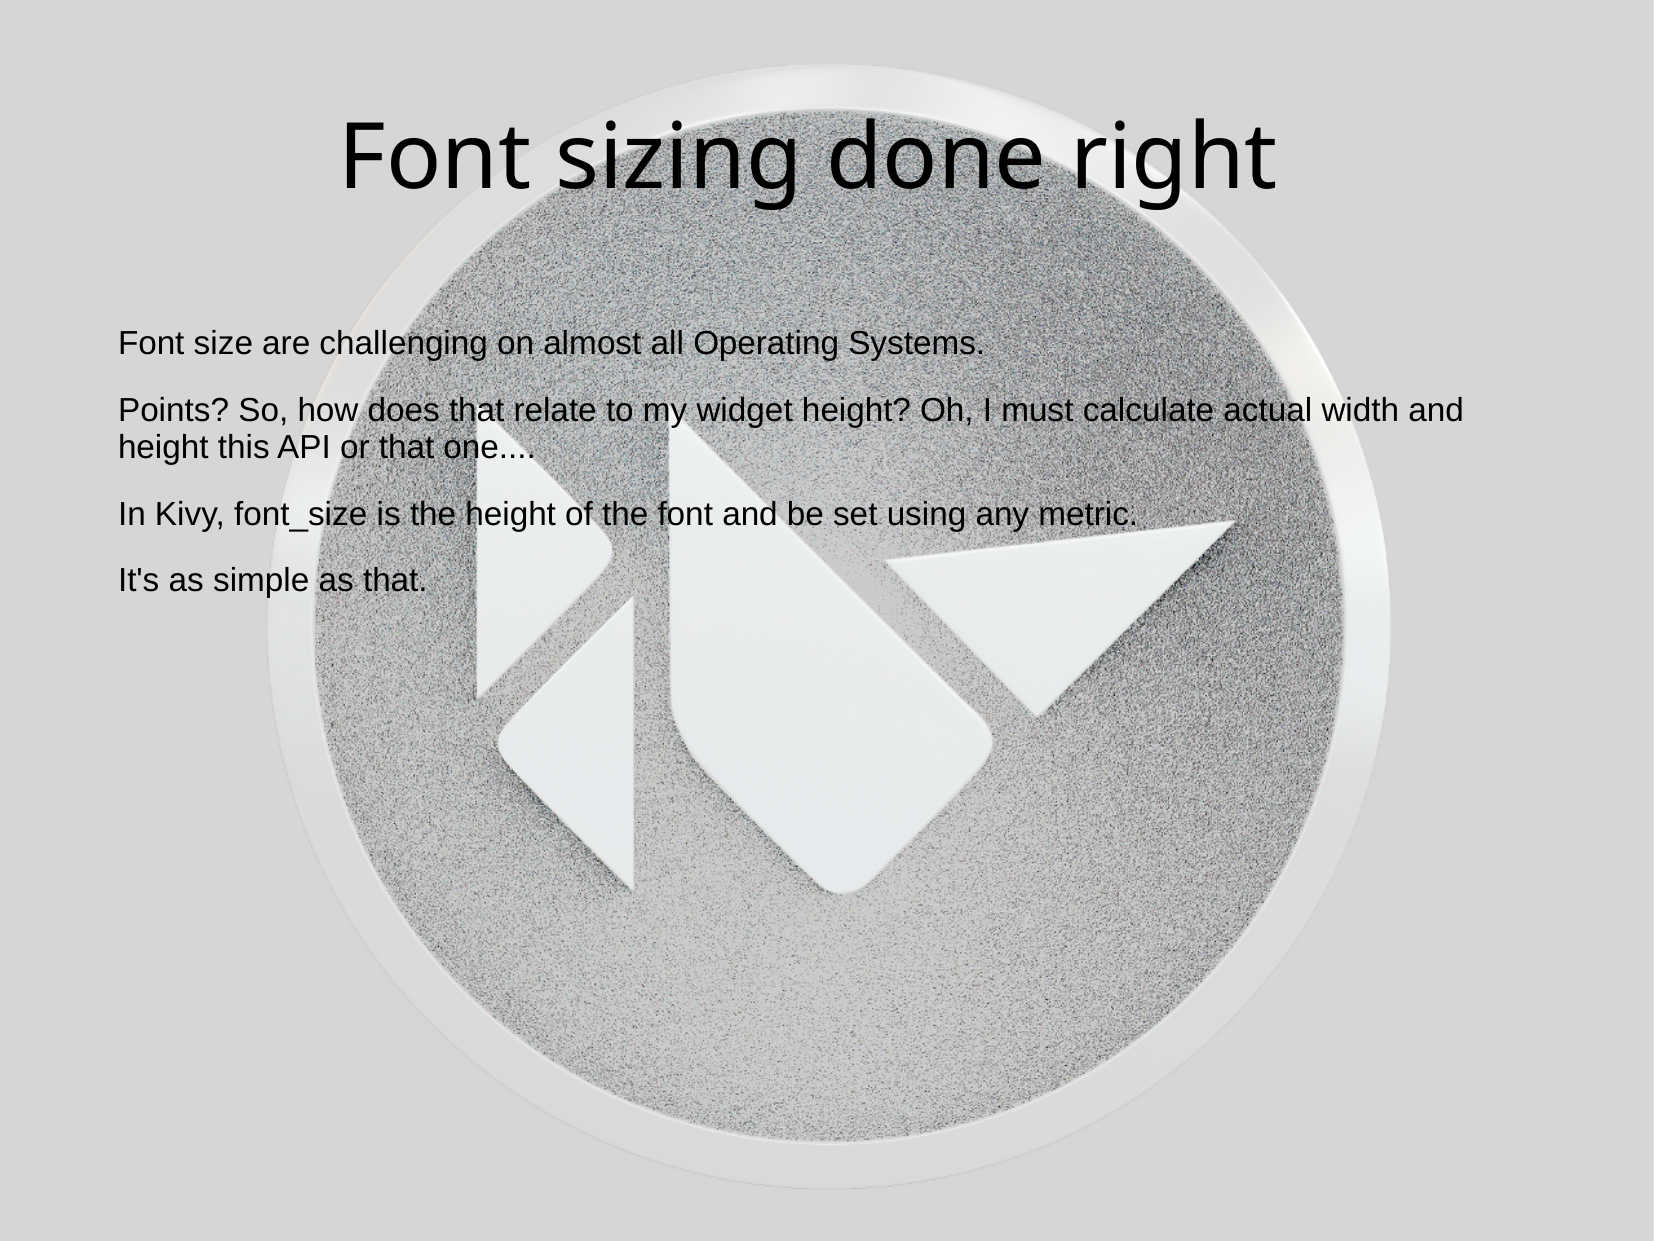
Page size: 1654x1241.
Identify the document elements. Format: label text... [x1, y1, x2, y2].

picture [0, 0, 1654, 1241]
title Font sizing done right [82, 49, 1536, 257]
list Font size are challenging on almost all Operating Systems. Points? So, how does that relate to my widget height? Oh, I must calculate actual width and height this API or that one.... In Kivy, font_size is the height of the font and be set using any metric. It's as simple as that. [118, 324, 1506, 667]
